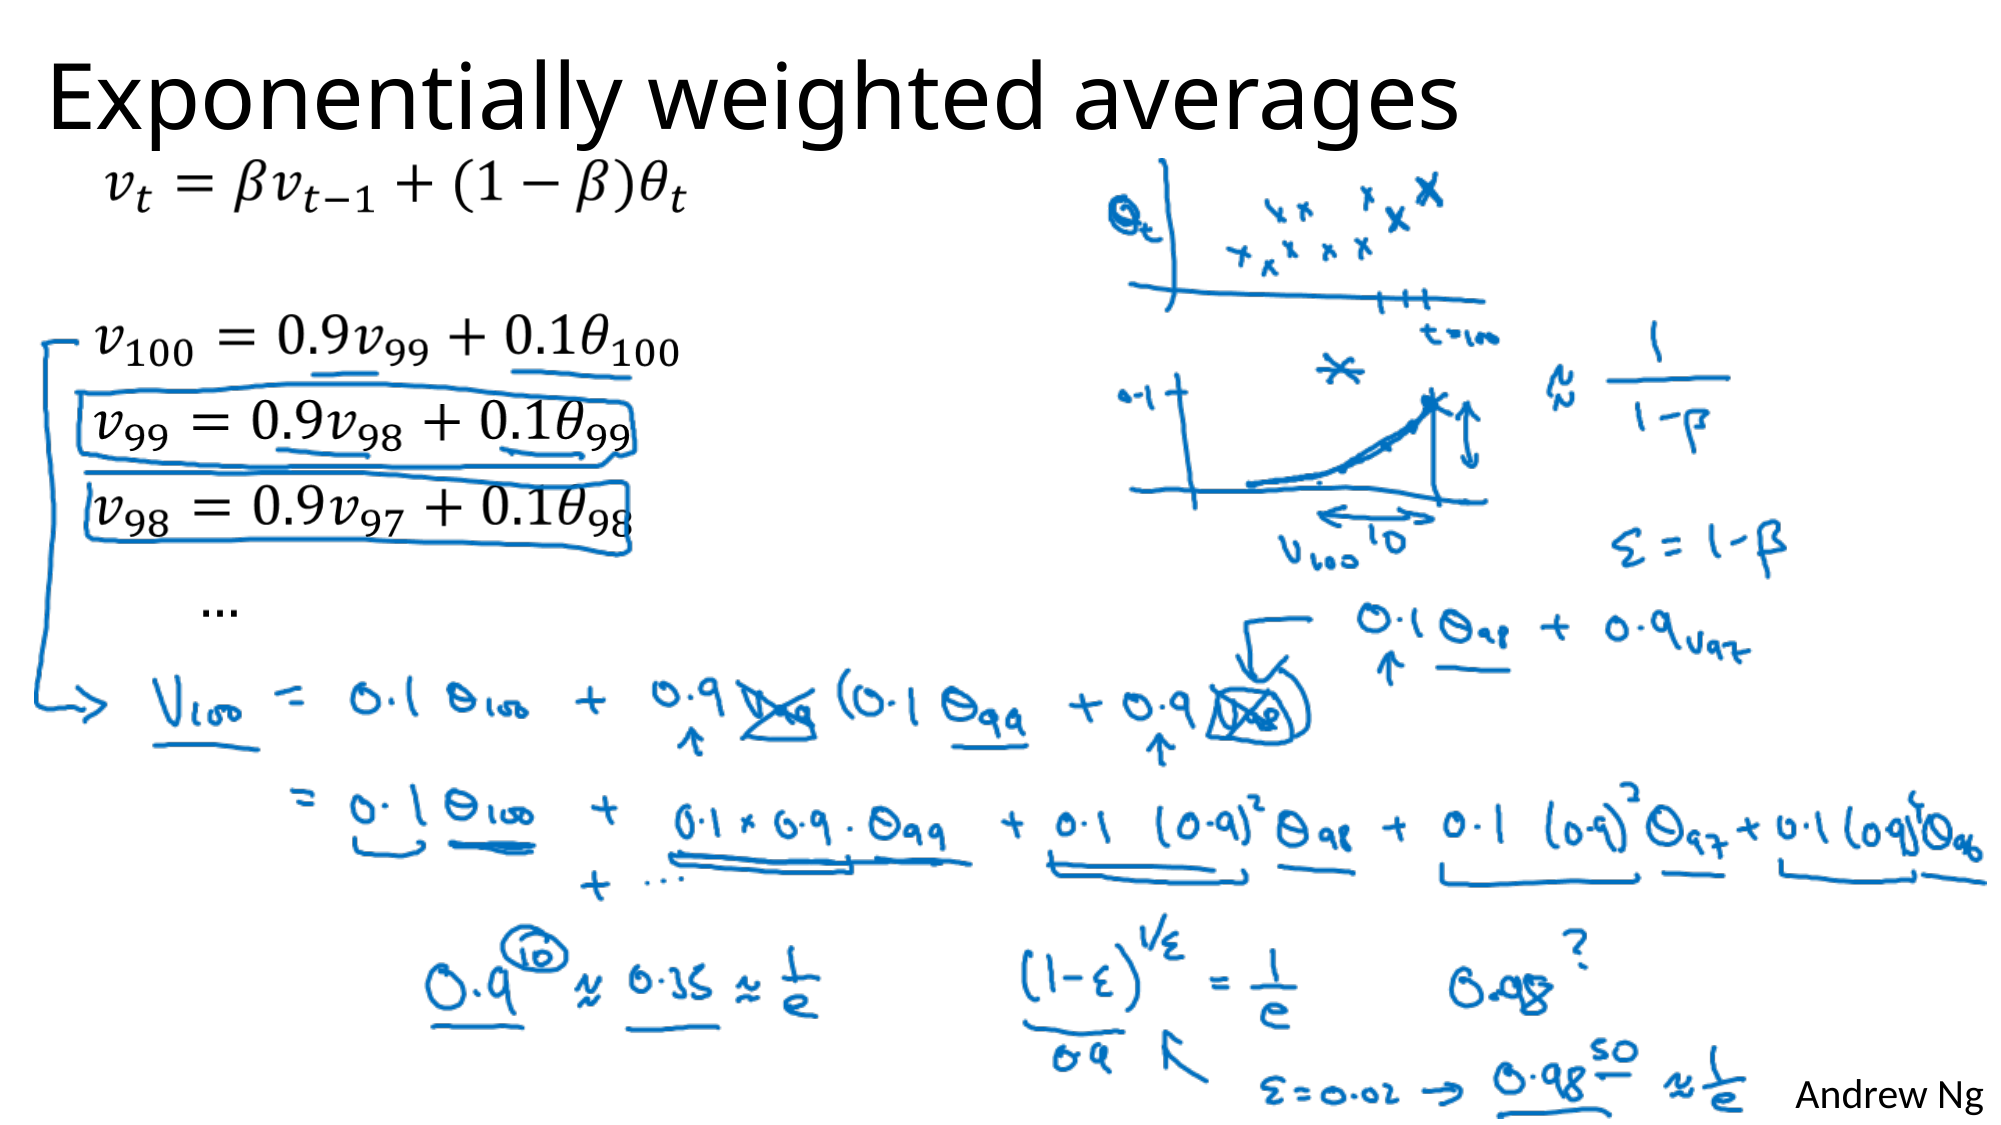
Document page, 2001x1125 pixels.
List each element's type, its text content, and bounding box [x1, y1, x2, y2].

text_box [68, 137, 726, 158]
title Exponentially weighted averages [30, 29, 1755, 248]
picture [34, 158, 1987, 1119]
